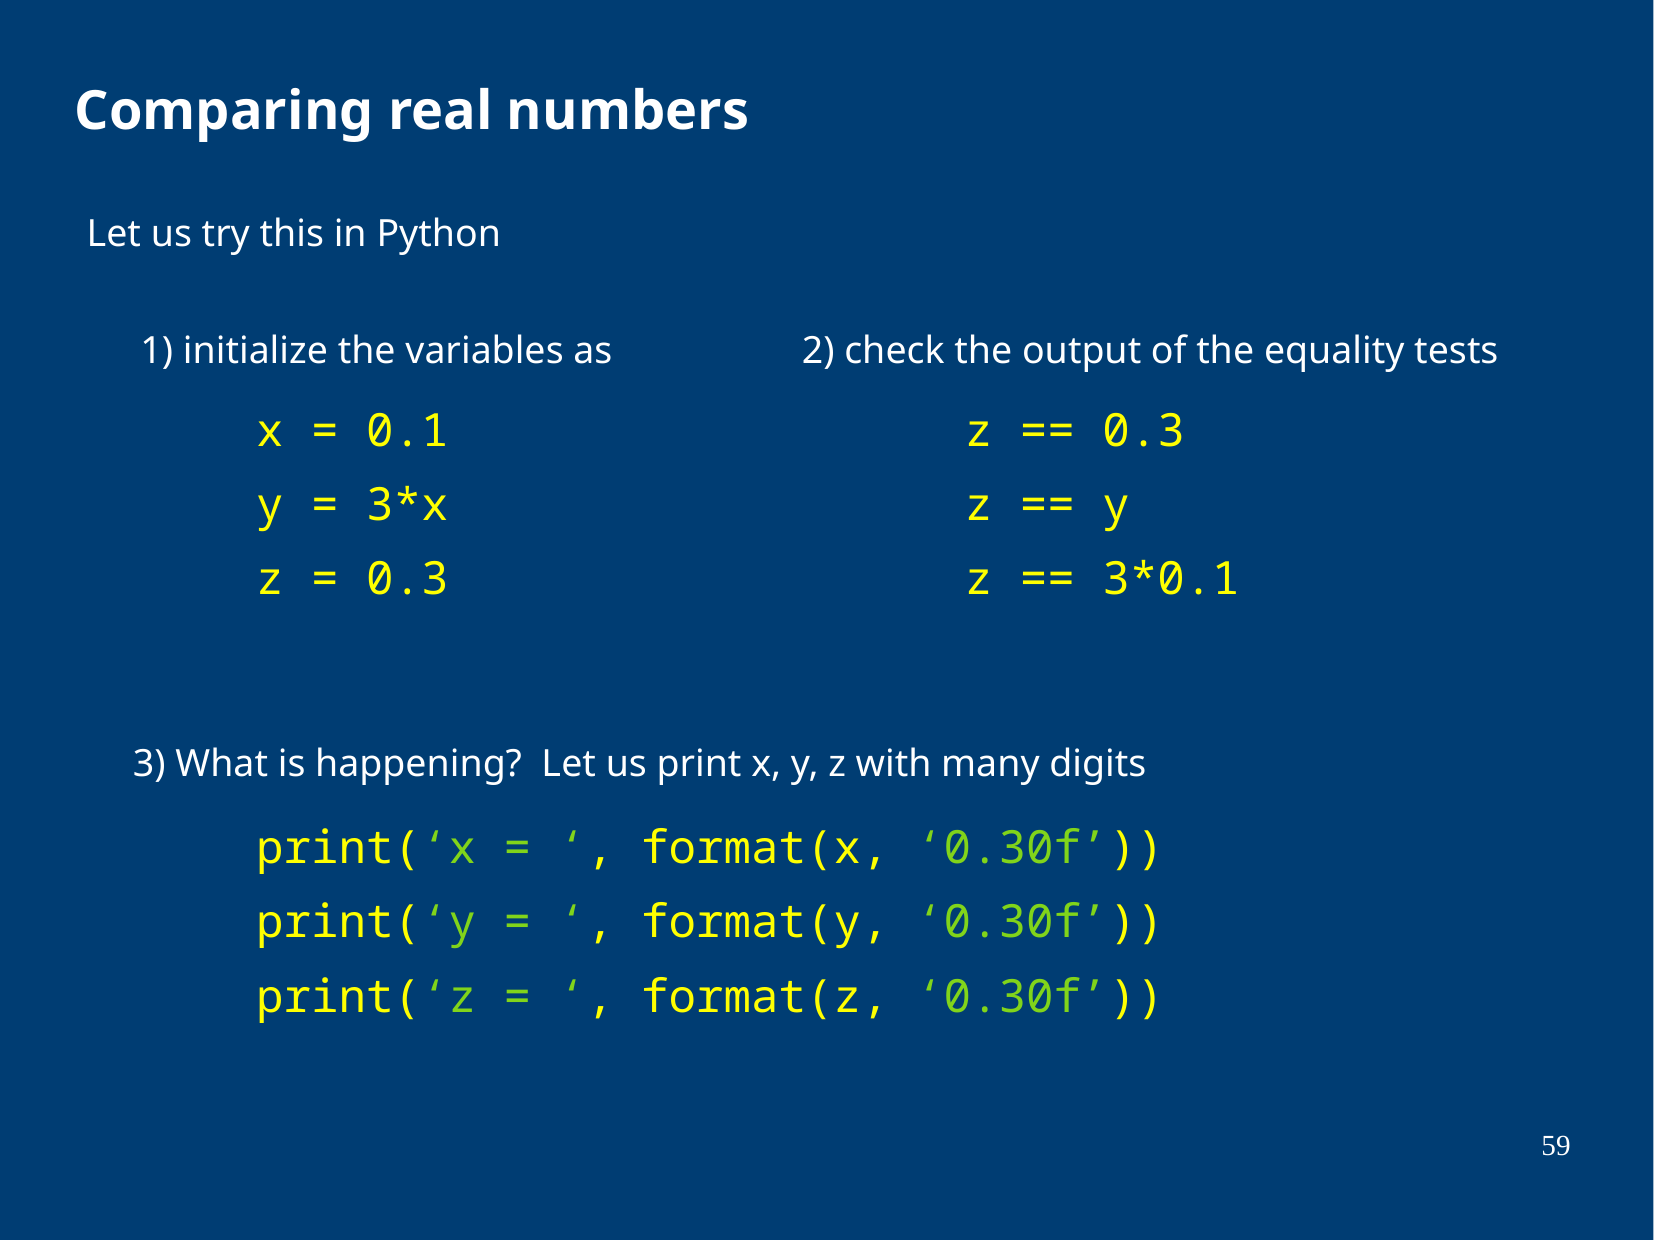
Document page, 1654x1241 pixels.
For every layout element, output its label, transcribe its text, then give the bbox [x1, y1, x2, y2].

text_box Let us try this in Python [71, 199, 723, 275]
text_box x = 0.1 y = 3*x z = 0.3 [241, 393, 538, 654]
text_box z == 0.3 z == y z == 3*0.1 [950, 389, 1357, 655]
text_box 1) initialize the variables as [125, 316, 787, 393]
text_box 3) What is happening? Let us print x, y, z with many digits [118, 729, 1648, 805]
text_box print(‘x = ‘, format(x, ‘0.30f’)) print(‘y = ‘, format(y, ‘0.30f’)) print(‘z = ‘, format(z, ‘0.30f’)) [241, 807, 1491, 1072]
text_box 2) check the output of the equality tests [787, 316, 1654, 393]
text_box Comparing real numbers [60, 64, 1050, 165]
